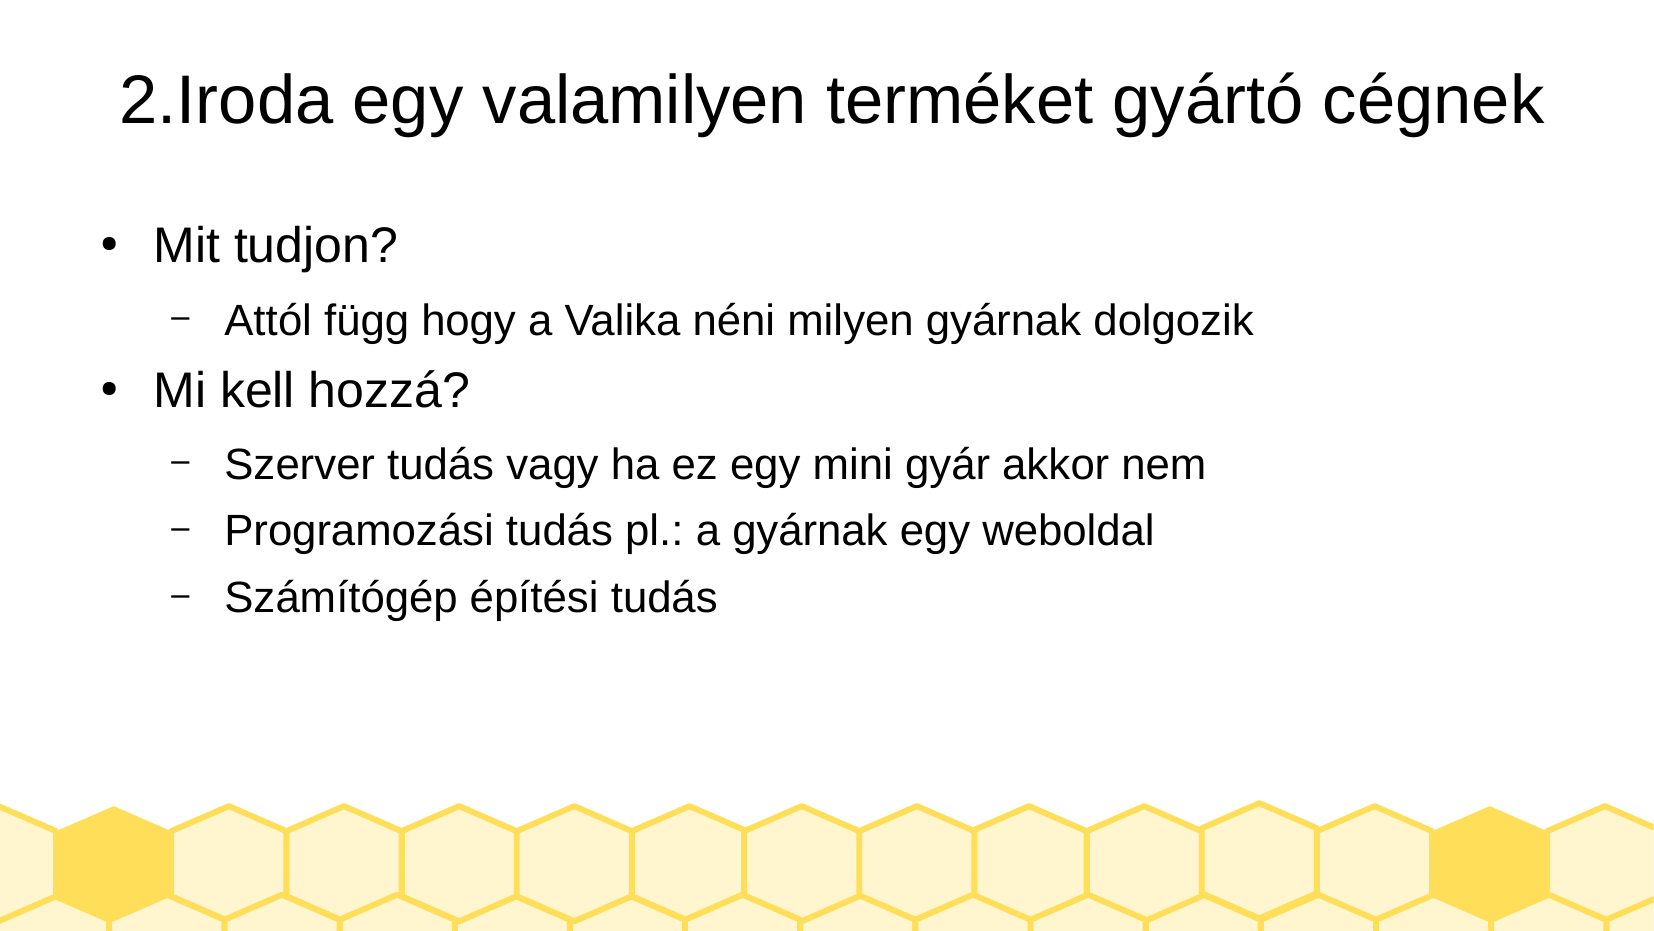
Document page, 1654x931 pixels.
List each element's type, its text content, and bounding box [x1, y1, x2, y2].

title 2.Iroda egy valamilyen terméket gyártó cégnek [88, 21, 1577, 178]
list Mit tudjon? Attól függ hogy a Valika néni milyen gyárnak dolgozik Mi kell hozzá? Szerver tudás vagy ha ez egy mini gyár akkor nem Programozási tudás pl.: a gyárnak egy weboldal Számítógép építési tudás [82, 217, 1571, 758]
